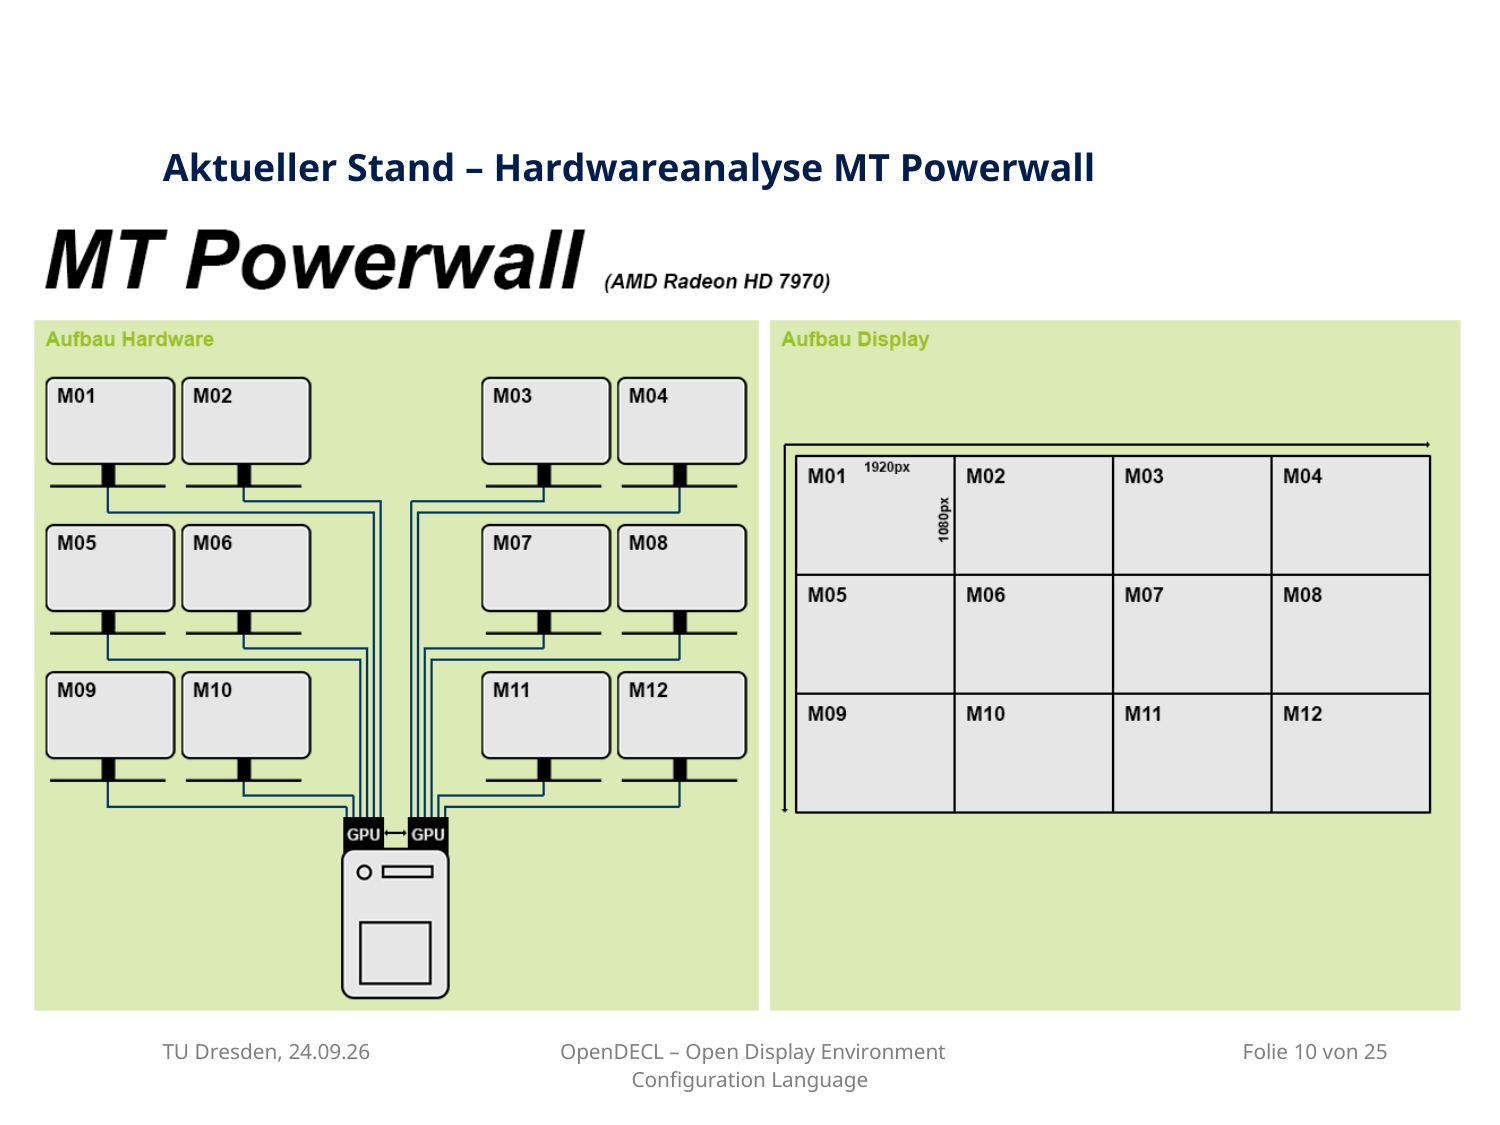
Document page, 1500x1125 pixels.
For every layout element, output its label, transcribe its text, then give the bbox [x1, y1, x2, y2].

picture [23, 207, 1472, 1022]
list Aktueller Stand – Hardwareanalyse MT Powerwall [162, 133, 1418, 207]
